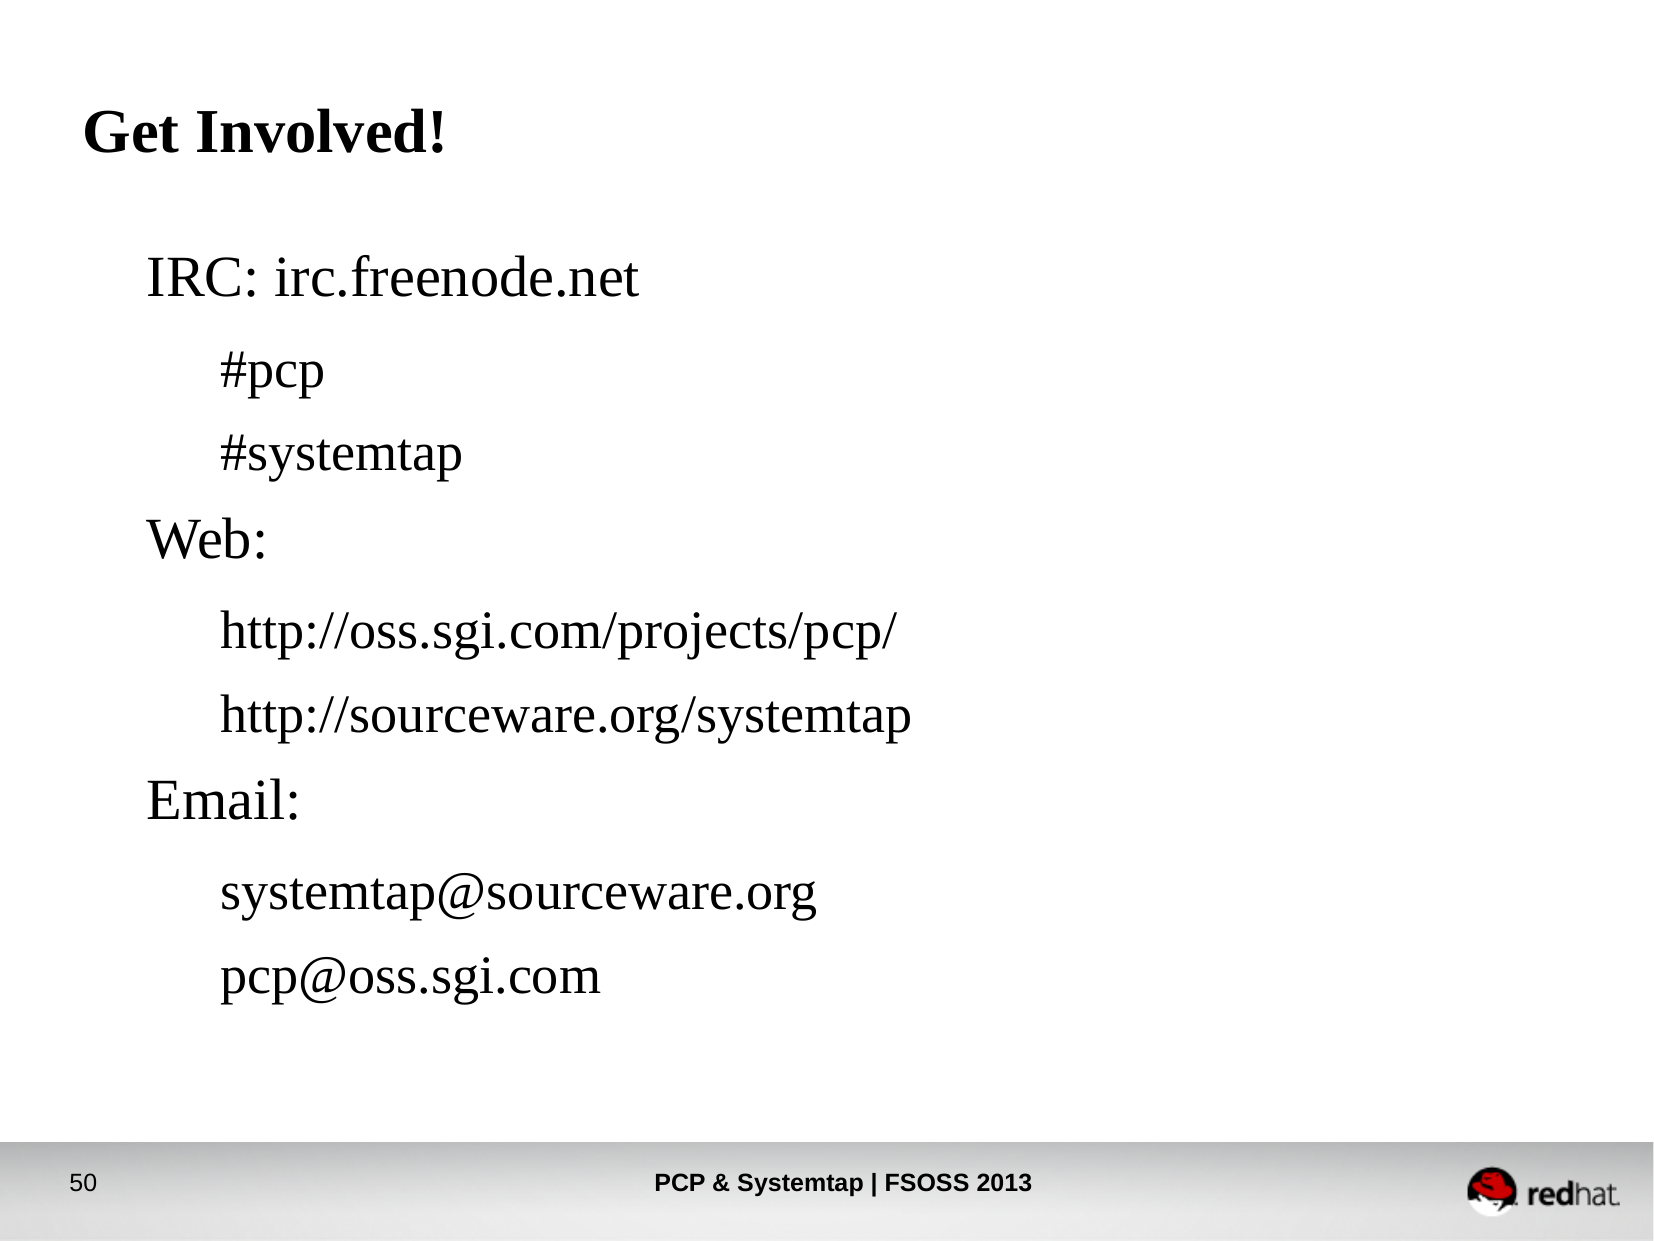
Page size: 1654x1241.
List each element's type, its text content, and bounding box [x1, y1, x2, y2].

list IRC: irc.freenode.net #pcp #systemtap Web: http://oss.sgi.com/projects/pcp/ http://sourceware.org/systemtap Email: systemtap@sourceware.org pcp@oss.sgi.com [86, 244, 1576, 1039]
picture [0, 1142, 1654, 1241]
title Get Involved! [82, 37, 1571, 226]
